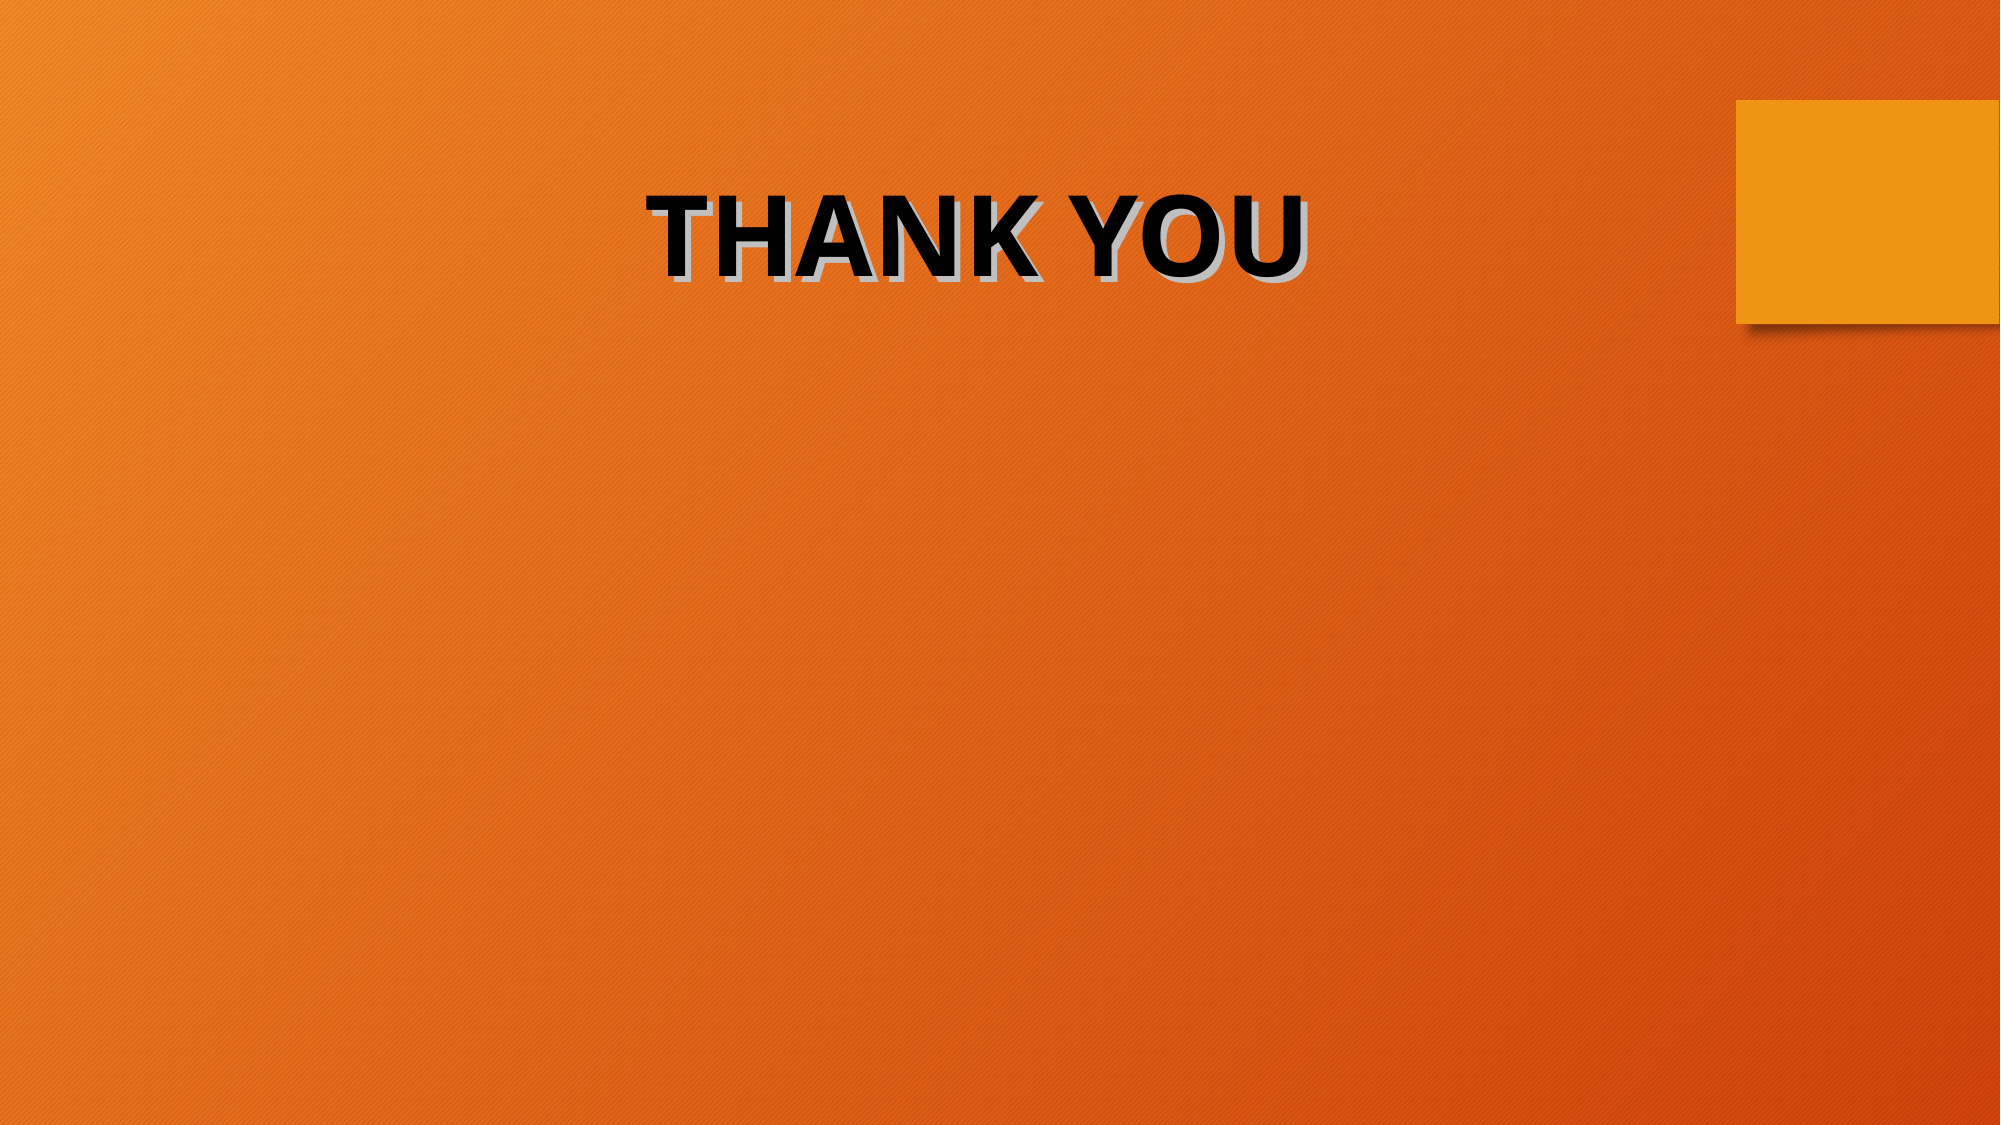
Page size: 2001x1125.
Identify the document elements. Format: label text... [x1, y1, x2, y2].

text_box THANK YOU [200, 156, 1756, 306]
